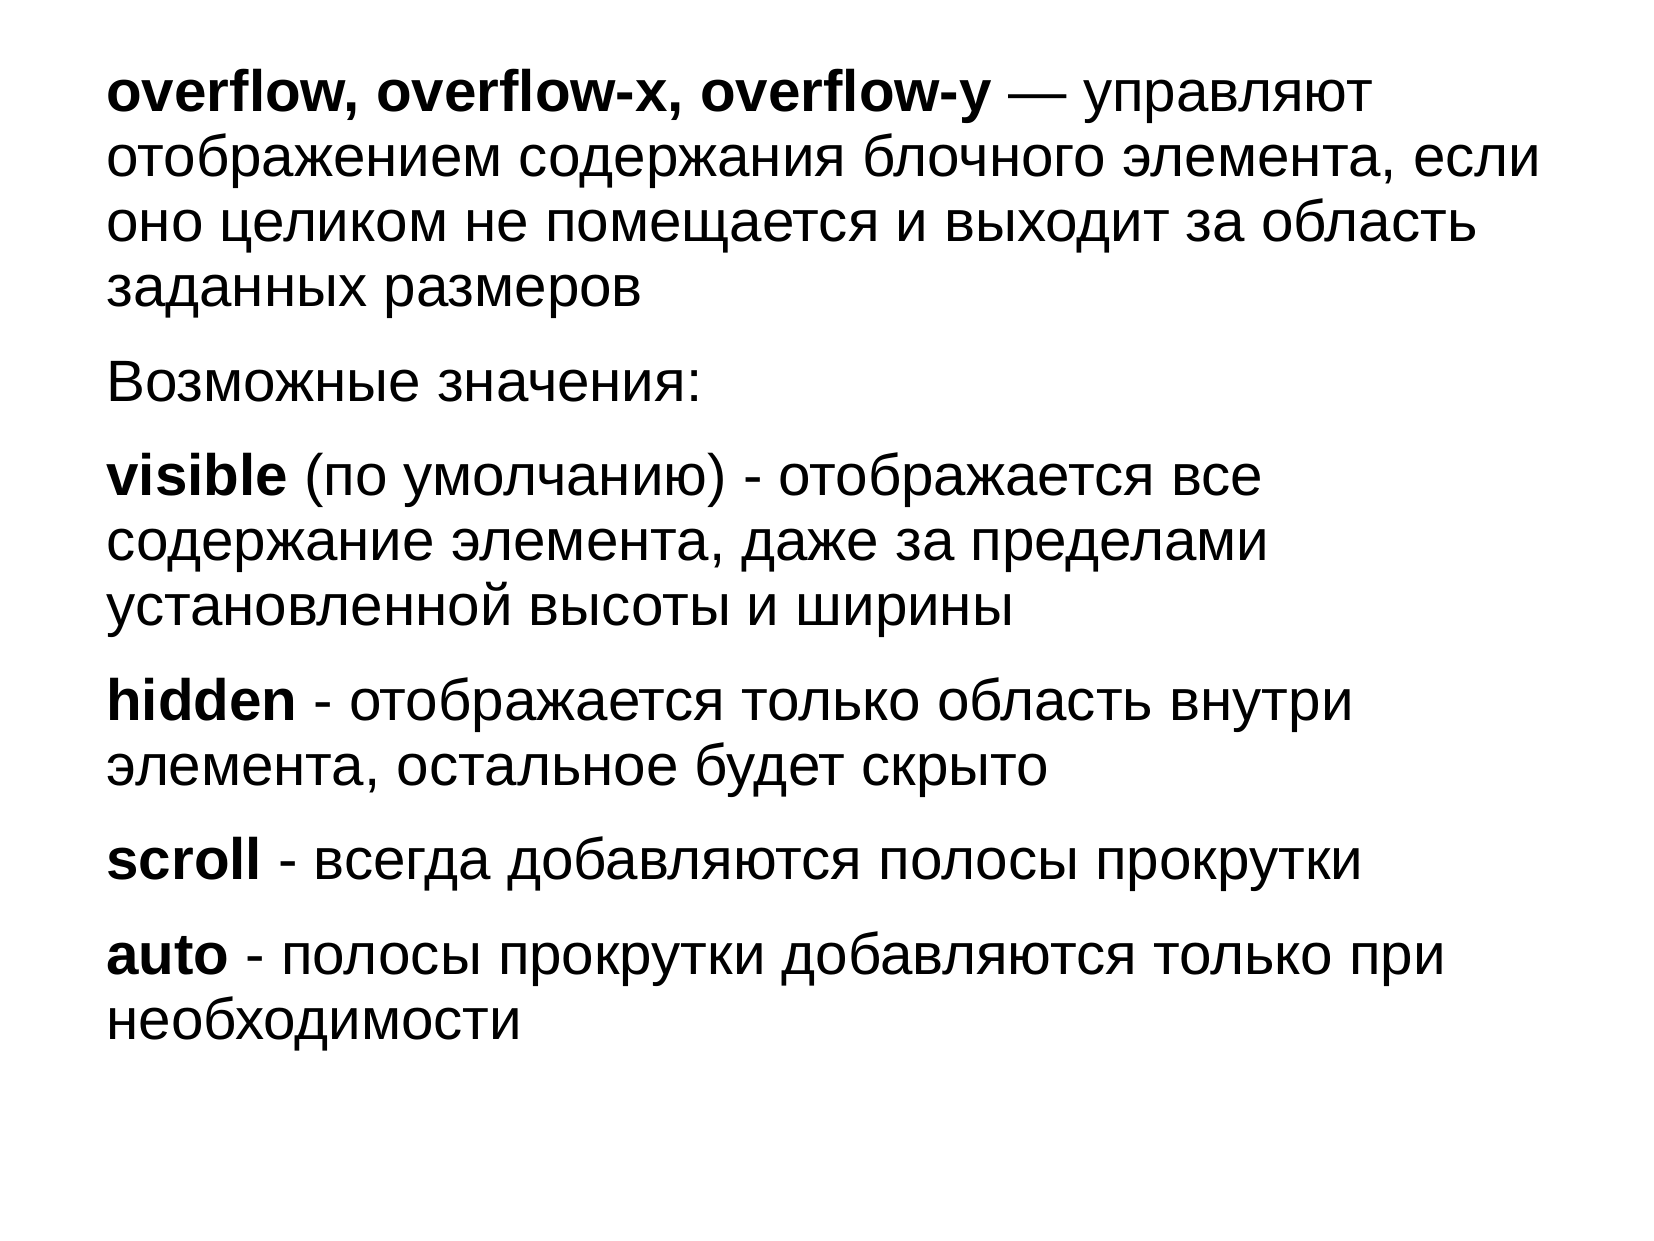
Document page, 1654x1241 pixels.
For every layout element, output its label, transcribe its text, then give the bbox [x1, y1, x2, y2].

list overflow, overflow-x, overflow-y — управляют отображением содержания блочного элемента, если оно целиком не помещается и выходит за область заданных размеров Возможные значения: visible (по умолчанию) - отображается все содержание элемента, даже за пределами установленной высоты и ширины hidden - отображается только область внутри элемента, остальное будет скрыто scroll - всегда добавляются полосы прокрутки auto - полосы прокрутки добавляются только при необходимости [106, 59, 1595, 1152]
